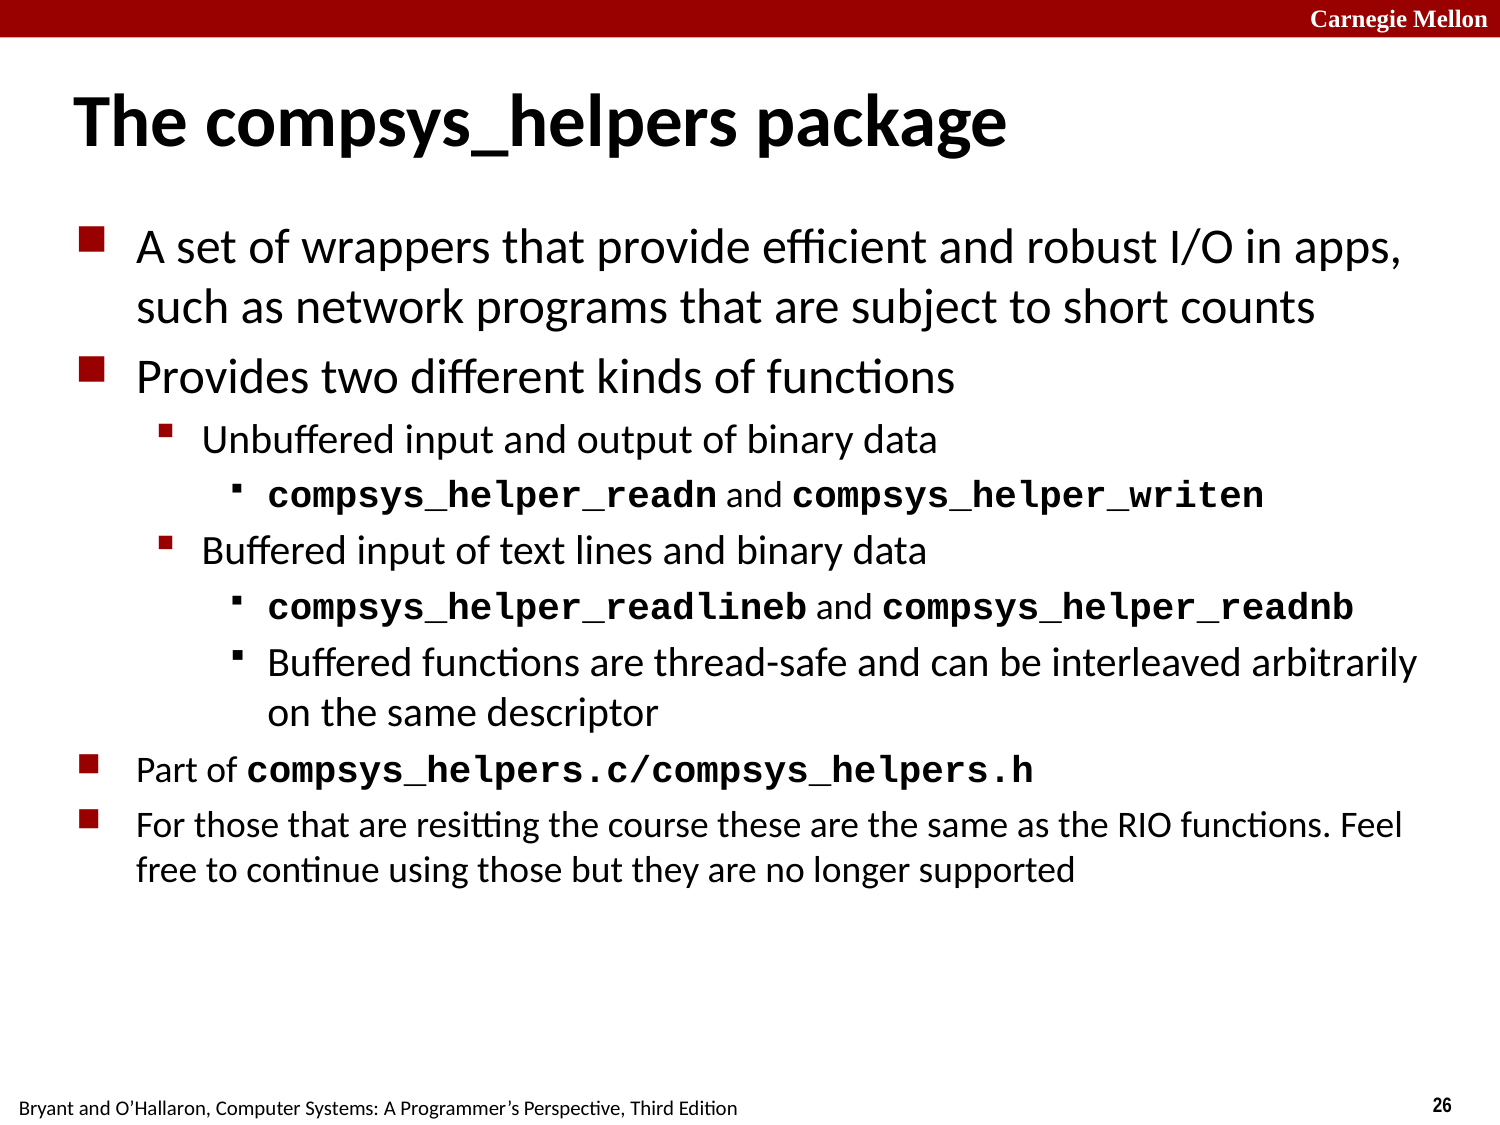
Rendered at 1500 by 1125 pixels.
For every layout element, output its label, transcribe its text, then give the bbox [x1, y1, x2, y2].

text_box A set of wrappers that provide efficient and robust I/O in apps, such as network programs that are subject to short counts Provides two different kinds of functions Unbuffered input and output of binary data compsys_helper_readn and compsys_helper_writen Buffered input of text lines and binary data compsys_helper_readlineb and compsys_helper_readnb Buffered functions are thread-safe and can be interleaved arbitrarily on the same descriptor Part of compsys_helpers.c/compsys_helpers.h For those that are resitting the course these are the same as the RIO functions. Feel free to continue using those but they are no longer supported [65, 205, 1438, 1022]
text_box The compsys_helpers package [58, 53, 1396, 179]
